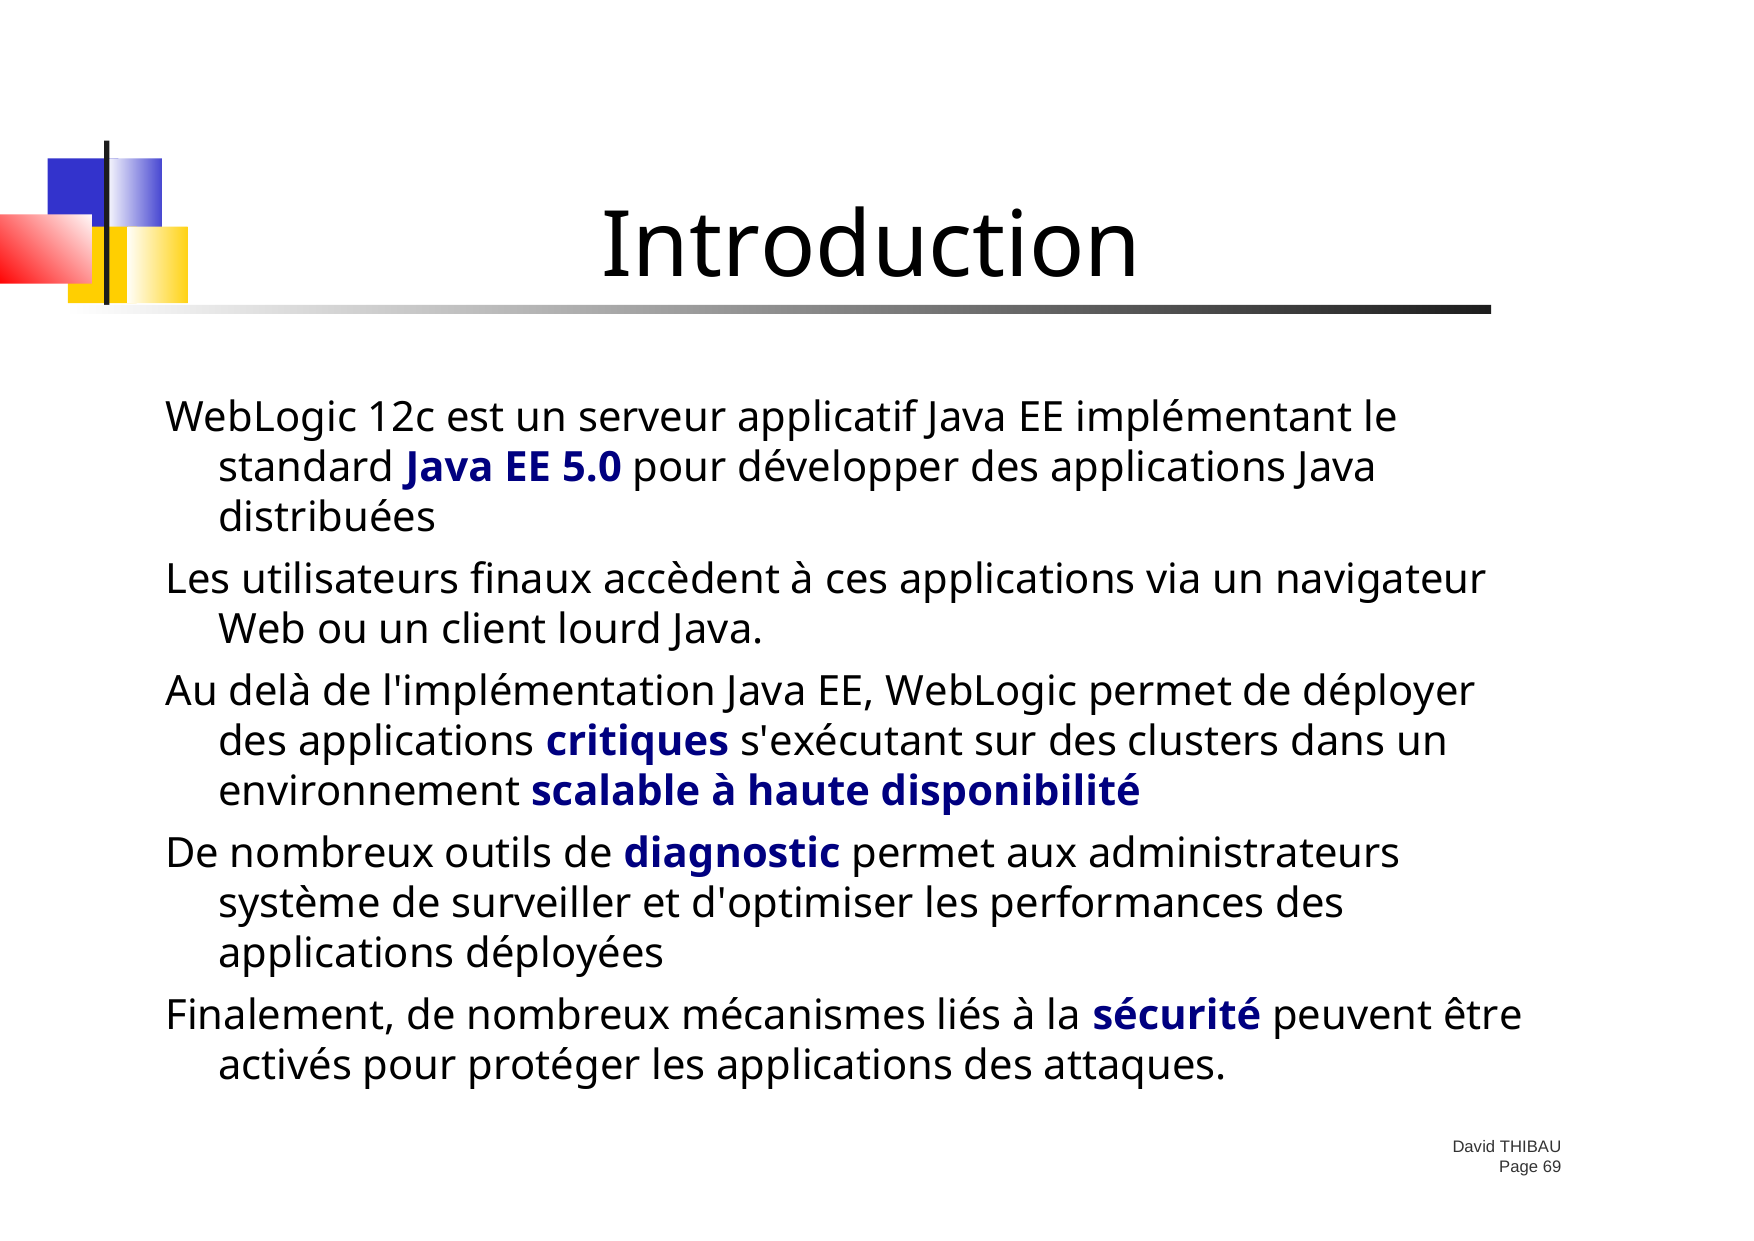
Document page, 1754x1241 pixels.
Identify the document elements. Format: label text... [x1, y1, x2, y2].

list WebLogic 12c est un serveur applicatif Java EE implémentant le standard Java EE 5.0 pour développer des applications Java distribuées Les utilisateurs finaux accèdent à ces applications via un navigateur Web ou un client lourd Java. Au delà de l'implémentation Java EE, WebLogic permet de déployer des applications critiques s'exécutant sur des clusters dans un environnement scalable à haute disponibilité De nombreux outils de diagnostic permet aux administrateurs système de surveiller et d'optimiser les performances des applications déployées Finalement, de nombreux mécanismes liés à la sécurité peuvent être activés pour protéger les applications des attaques. [162, 389, 1548, 1138]
title Introduction [179, 147, 1565, 344]
